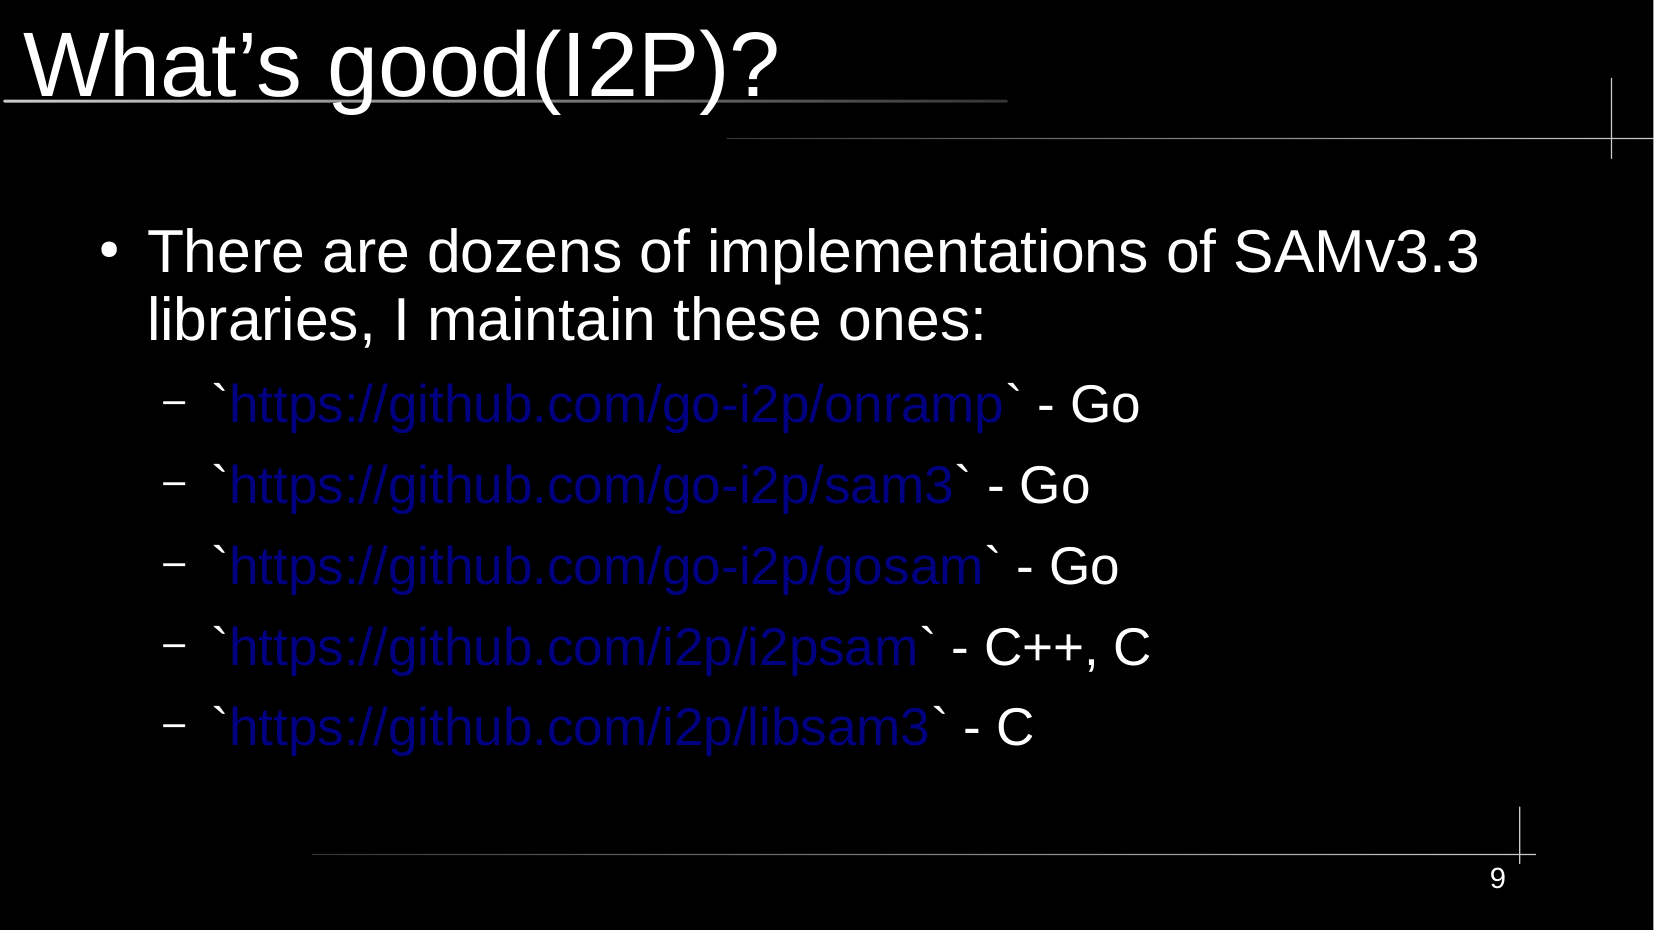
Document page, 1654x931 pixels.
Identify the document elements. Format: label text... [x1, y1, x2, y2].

list There are dozens of implementations of SAMv3.3 libraries, I maintain these ones: `https://github.com/go-i2p/onramp` - Go `https://github.com/go-i2p/sam3` - Go `https://github.com/go-i2p/gosam` - Go `https://github.com/i2p/i2psam` - C++, C `https://github.com/i2p/libsam3` - C [82, 217, 1571, 758]
title What’s good(I2P)? [23, 11, 1589, 119]
